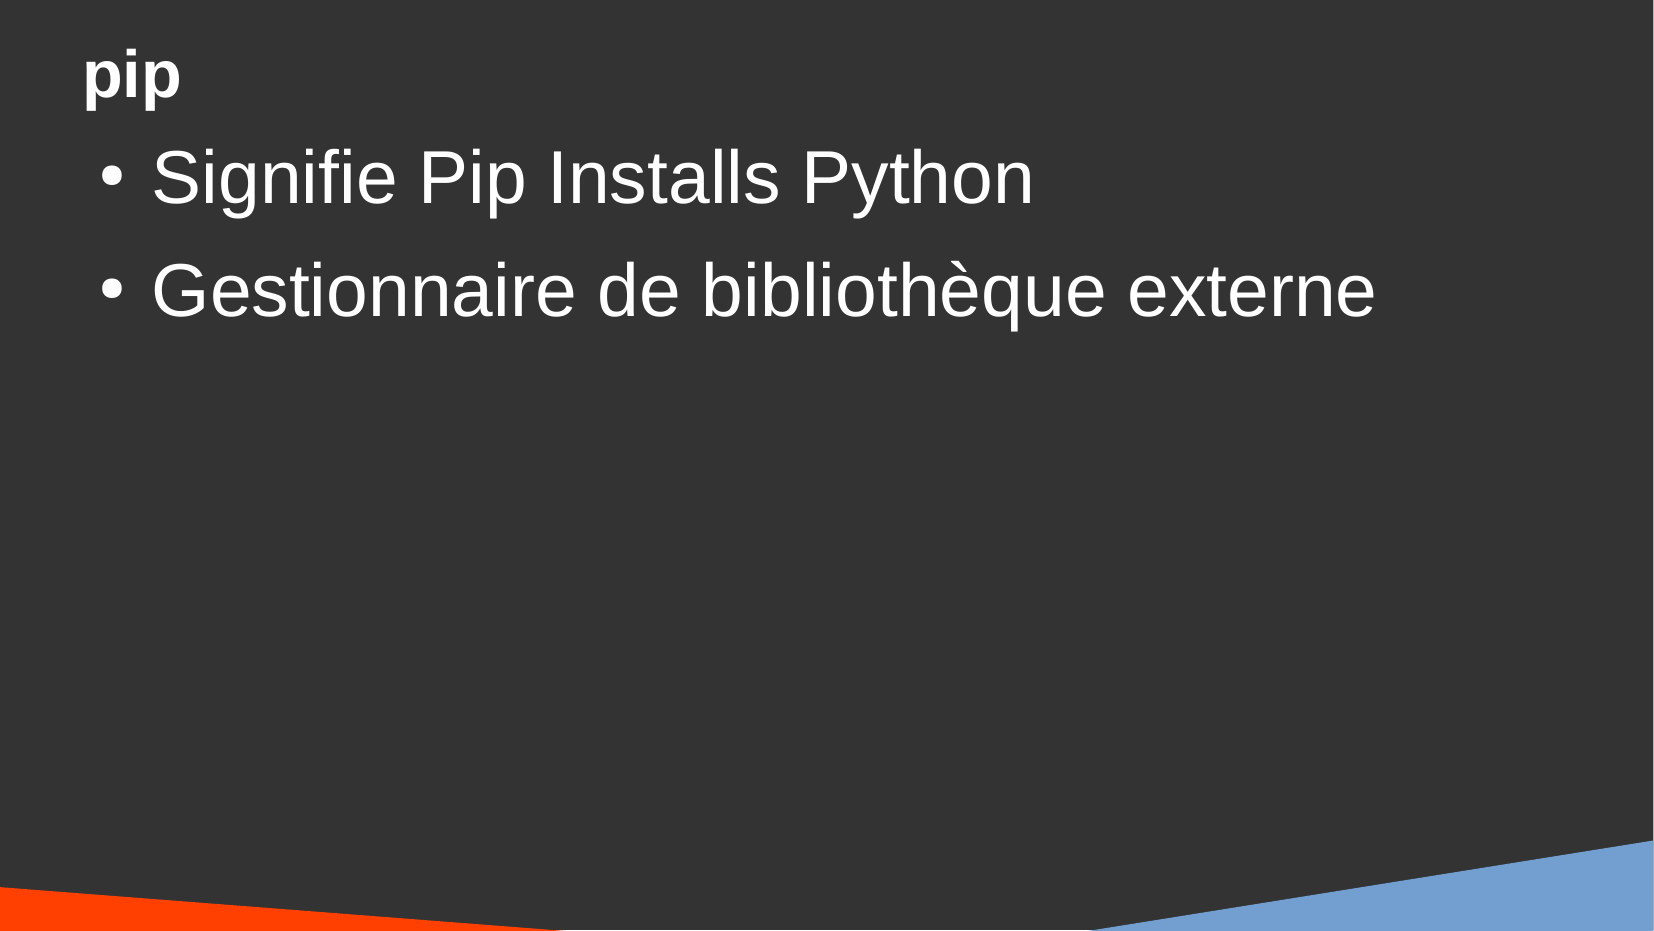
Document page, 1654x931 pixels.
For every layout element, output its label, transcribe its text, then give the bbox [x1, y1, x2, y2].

title pip [82, 37, 792, 115]
text_box [0, 887, 566, 931]
list Signifie Pip Installs Python Gestionnaire de bibliothèque externe [80, 135, 1560, 816]
text_box [1087, 840, 1654, 931]
